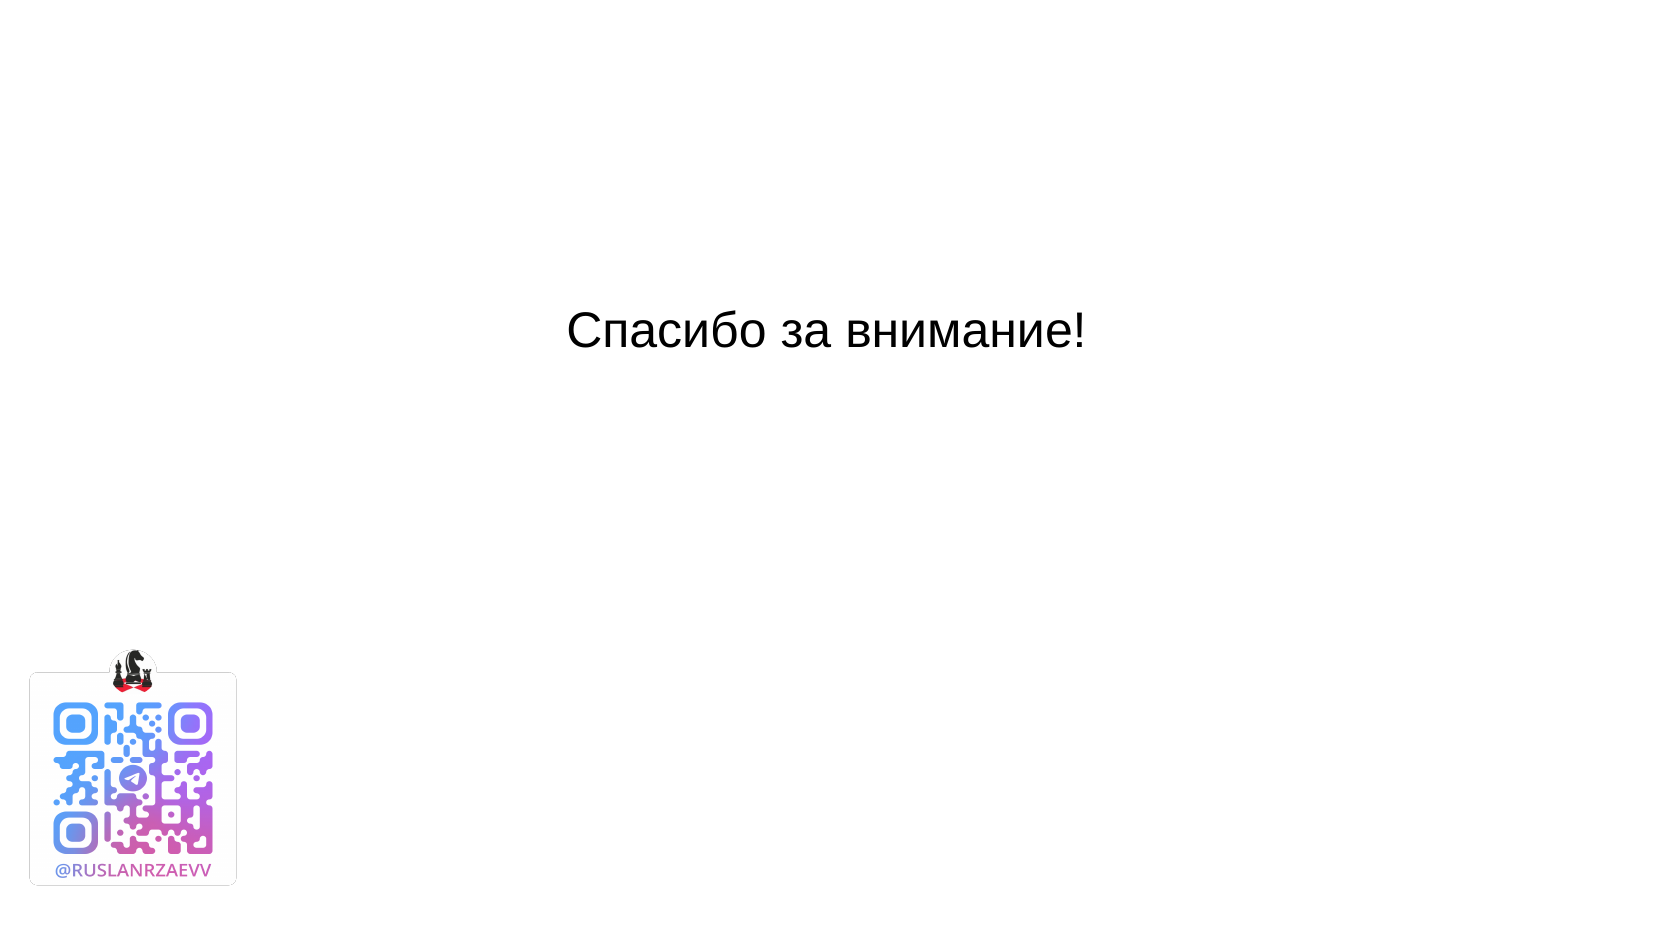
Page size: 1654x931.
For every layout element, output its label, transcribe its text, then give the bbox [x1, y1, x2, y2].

picture [29, 649, 237, 886]
text_box Спасибо за внимание! [0, 295, 1654, 502]
